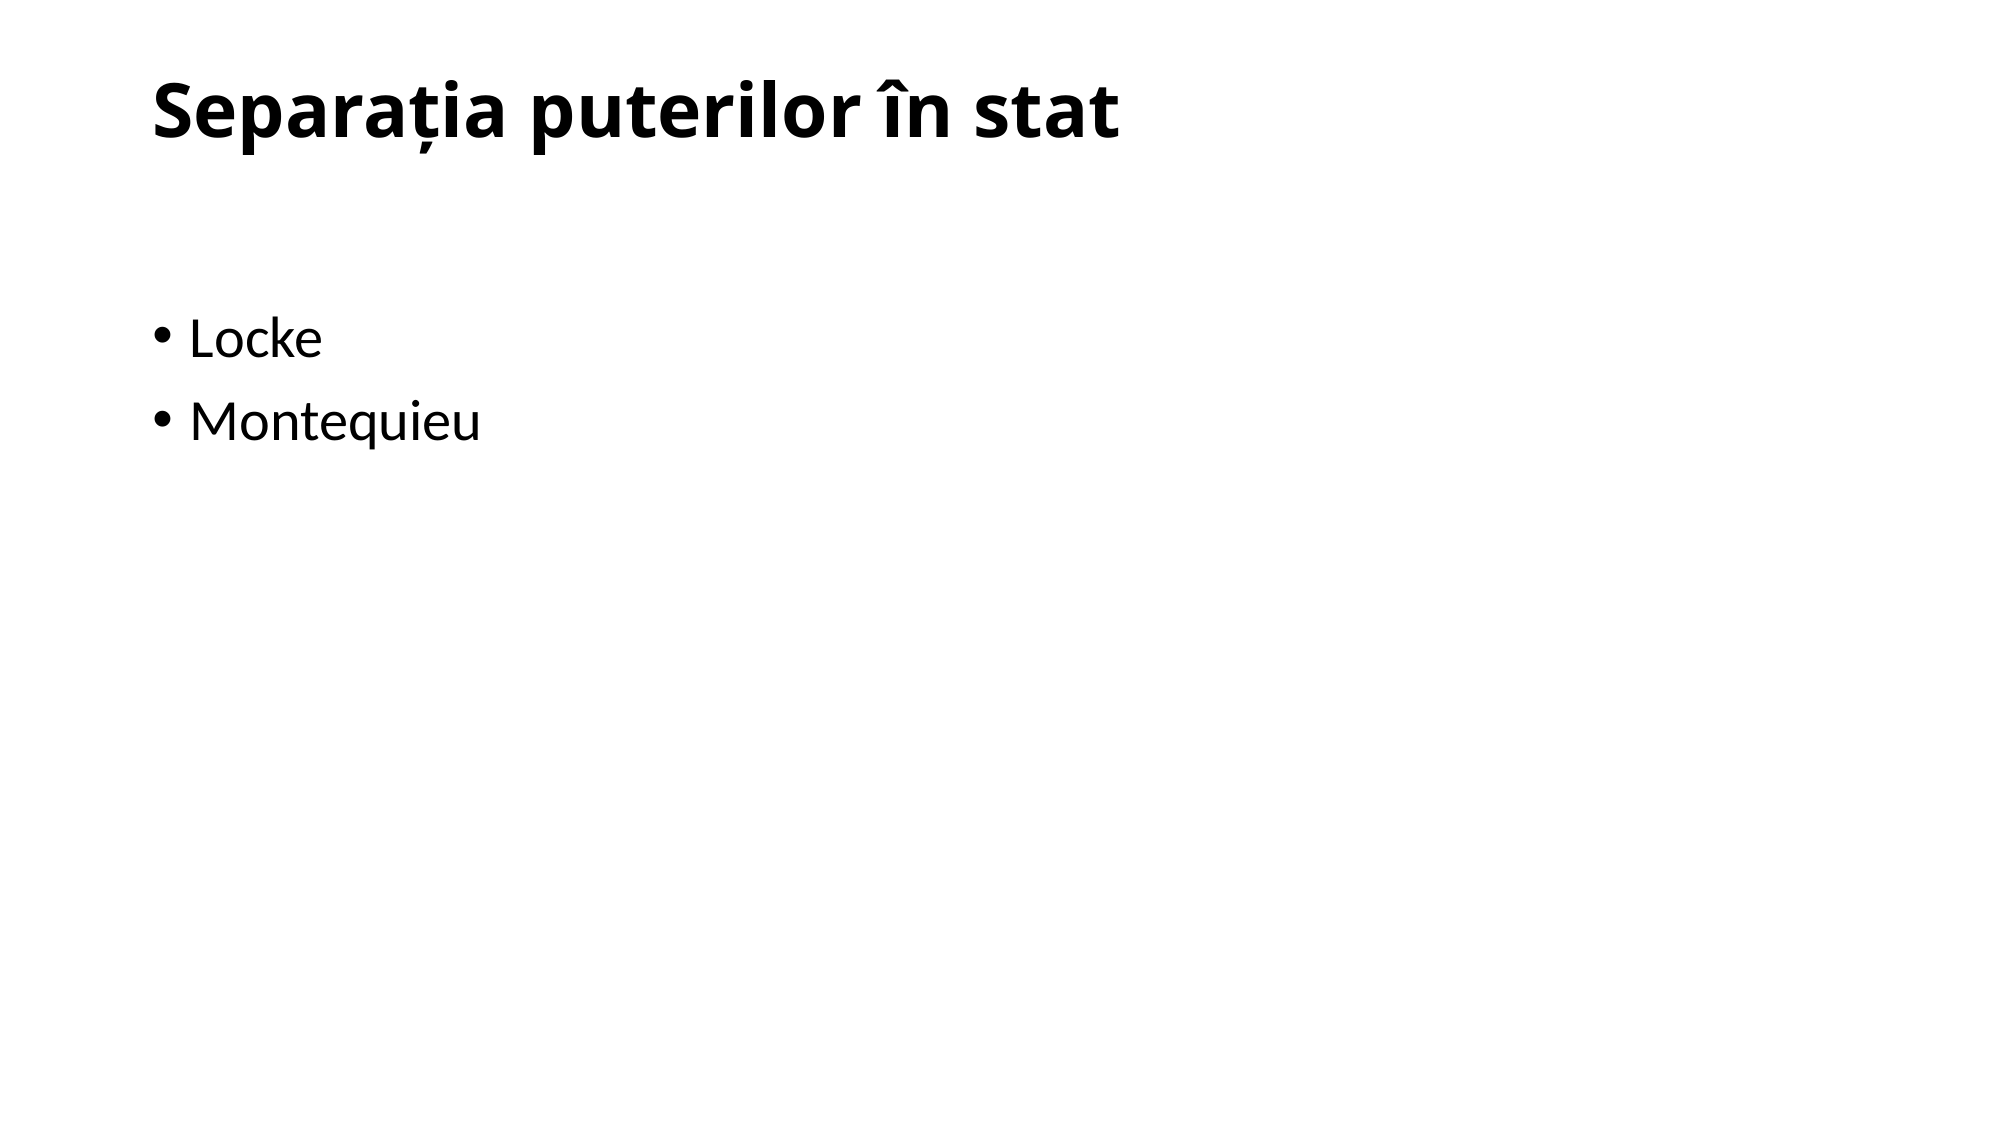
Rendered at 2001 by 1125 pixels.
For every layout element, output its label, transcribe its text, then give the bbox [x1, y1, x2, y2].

title Separația puterilor în stat [137, 59, 1863, 278]
list Locke Montequieu [137, 299, 1863, 1014]
